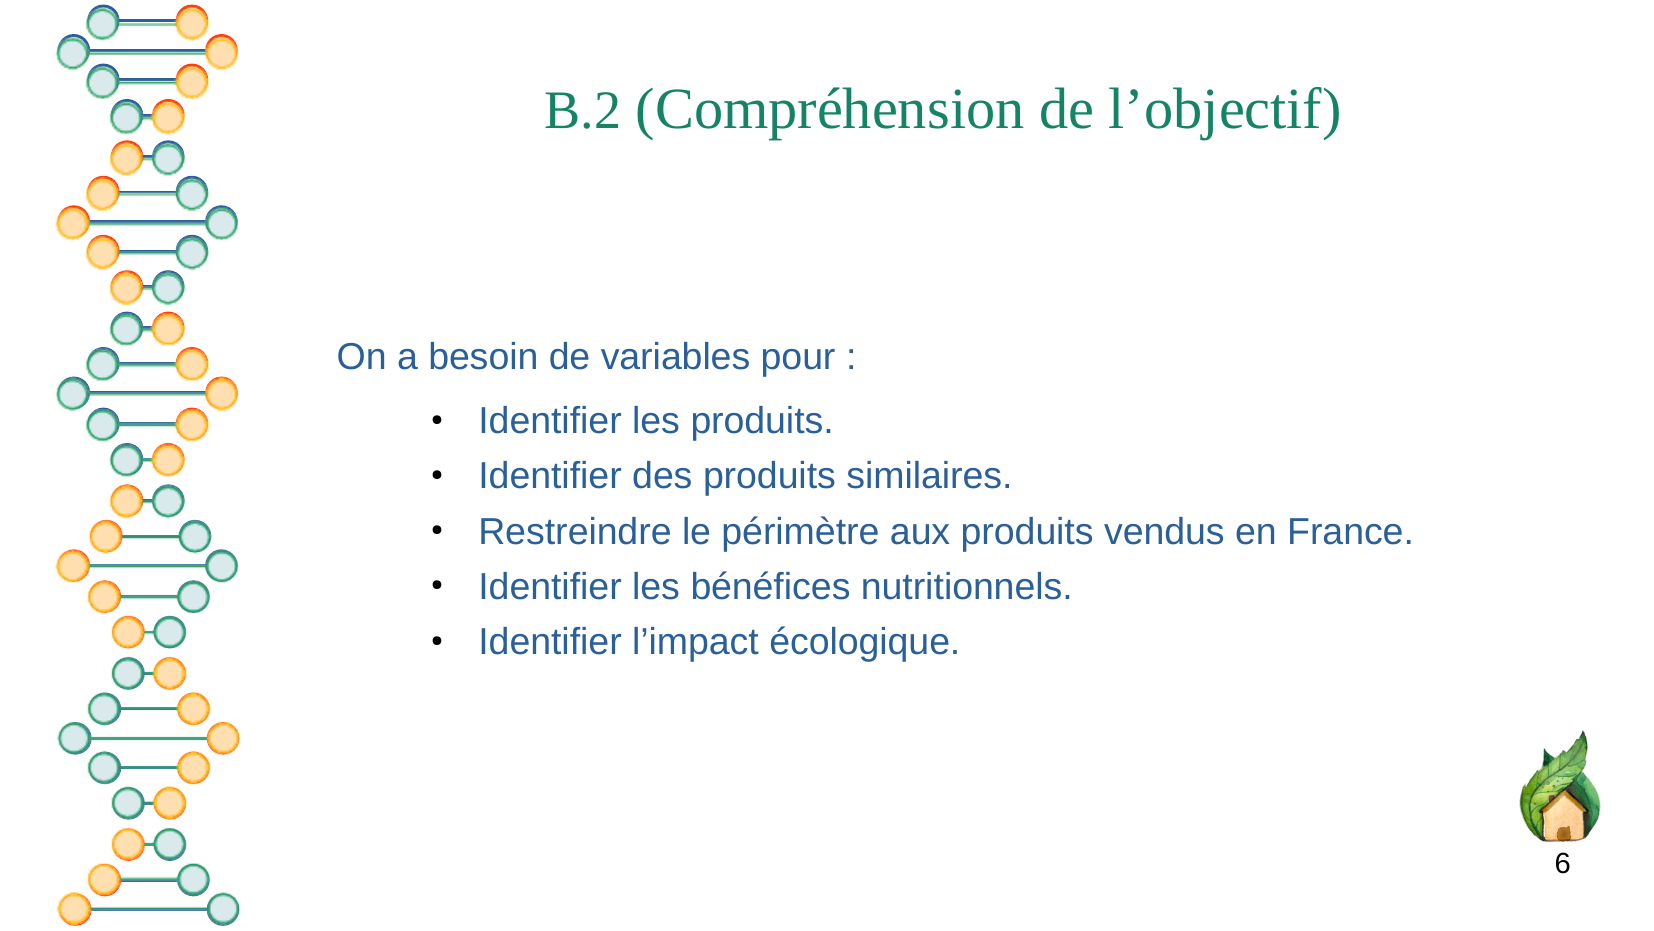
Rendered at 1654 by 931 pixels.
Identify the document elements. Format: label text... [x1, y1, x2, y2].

picture [1500, 726, 1619, 845]
title B.2 (Compréhension de l’objectif) [351, 76, 1573, 184]
list On a besoin de variables pour : Identifier les produits. Identifier des produits similaires. Restreindre le périmètre aux produits vendus en France. Identifier les bénéfices nutritionnels. Identifier l’impact écologique. [351, 271, 1595, 812]
picture [0, 0, 351, 931]
